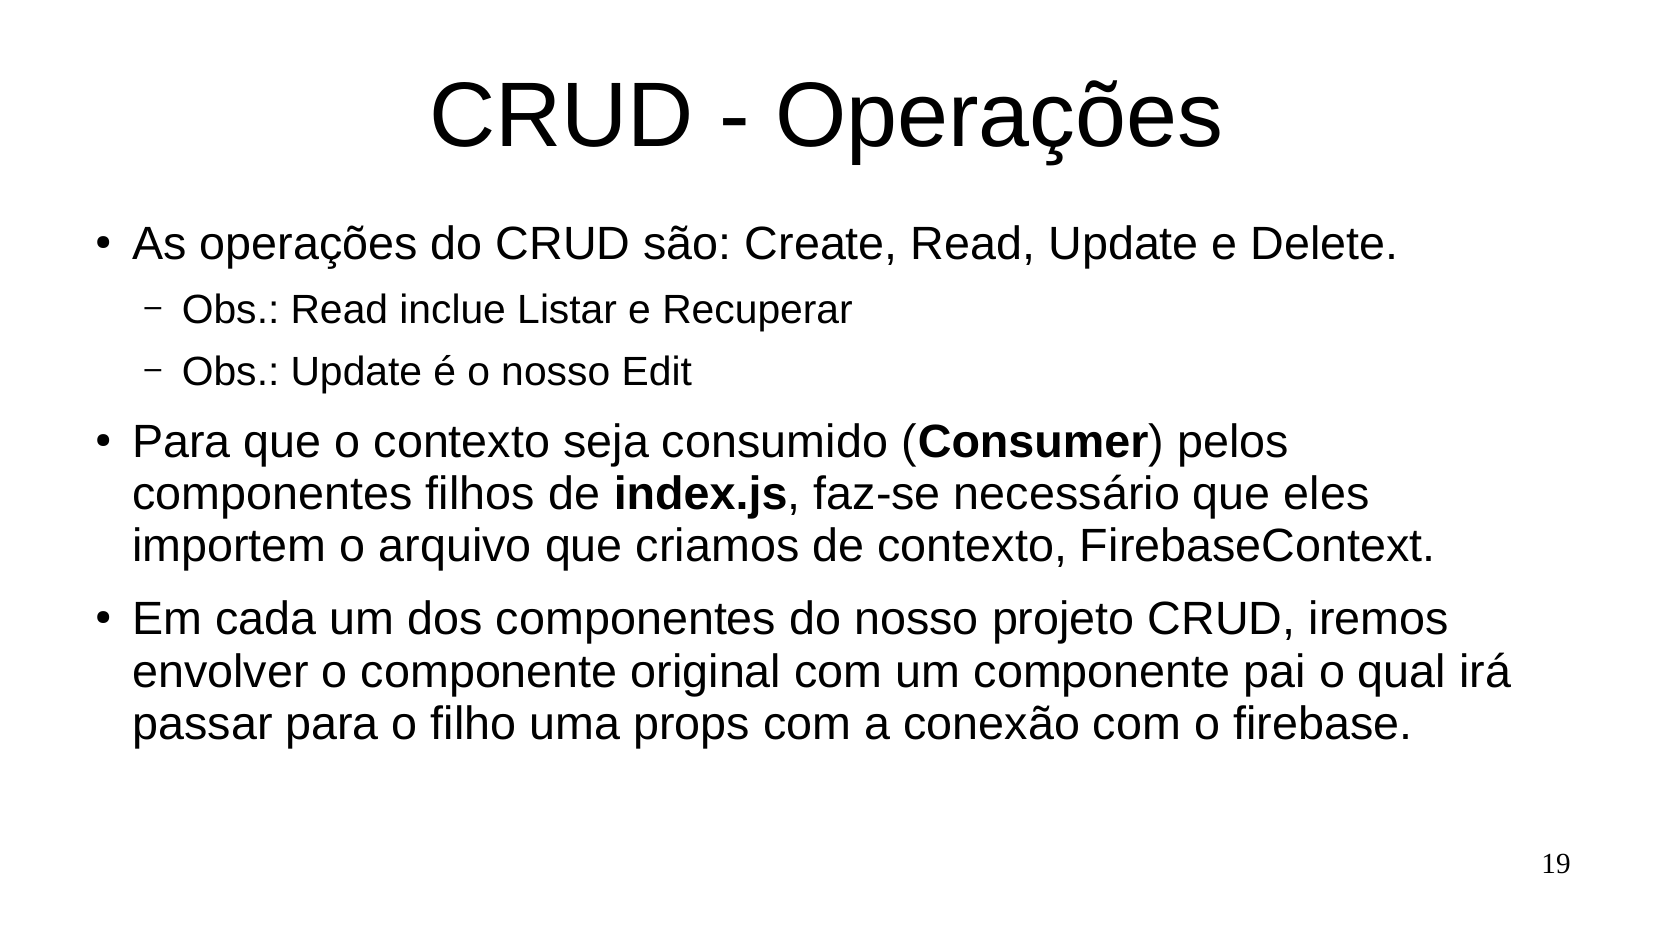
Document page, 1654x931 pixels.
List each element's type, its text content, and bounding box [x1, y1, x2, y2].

title CRUD - Operações [82, 37, 1571, 193]
list As operações do CRUD são: Create, Read, Update e Delete. Obs.: Read inclue Listar e Recuperar Obs.: Update é o nosso Edit Para que o contexto seja consumido (Consumer) pelos componentes filhos de index.js, faz-se necessário que eles importem o arquivo que criamos de contexto, FirebaseContext. Em cada um dos componentes do nosso projeto CRUD, iremos envolver o componente original com um componente pai o qual irá passar para o filho uma props com a conexão com o firebase. [82, 217, 1571, 758]
